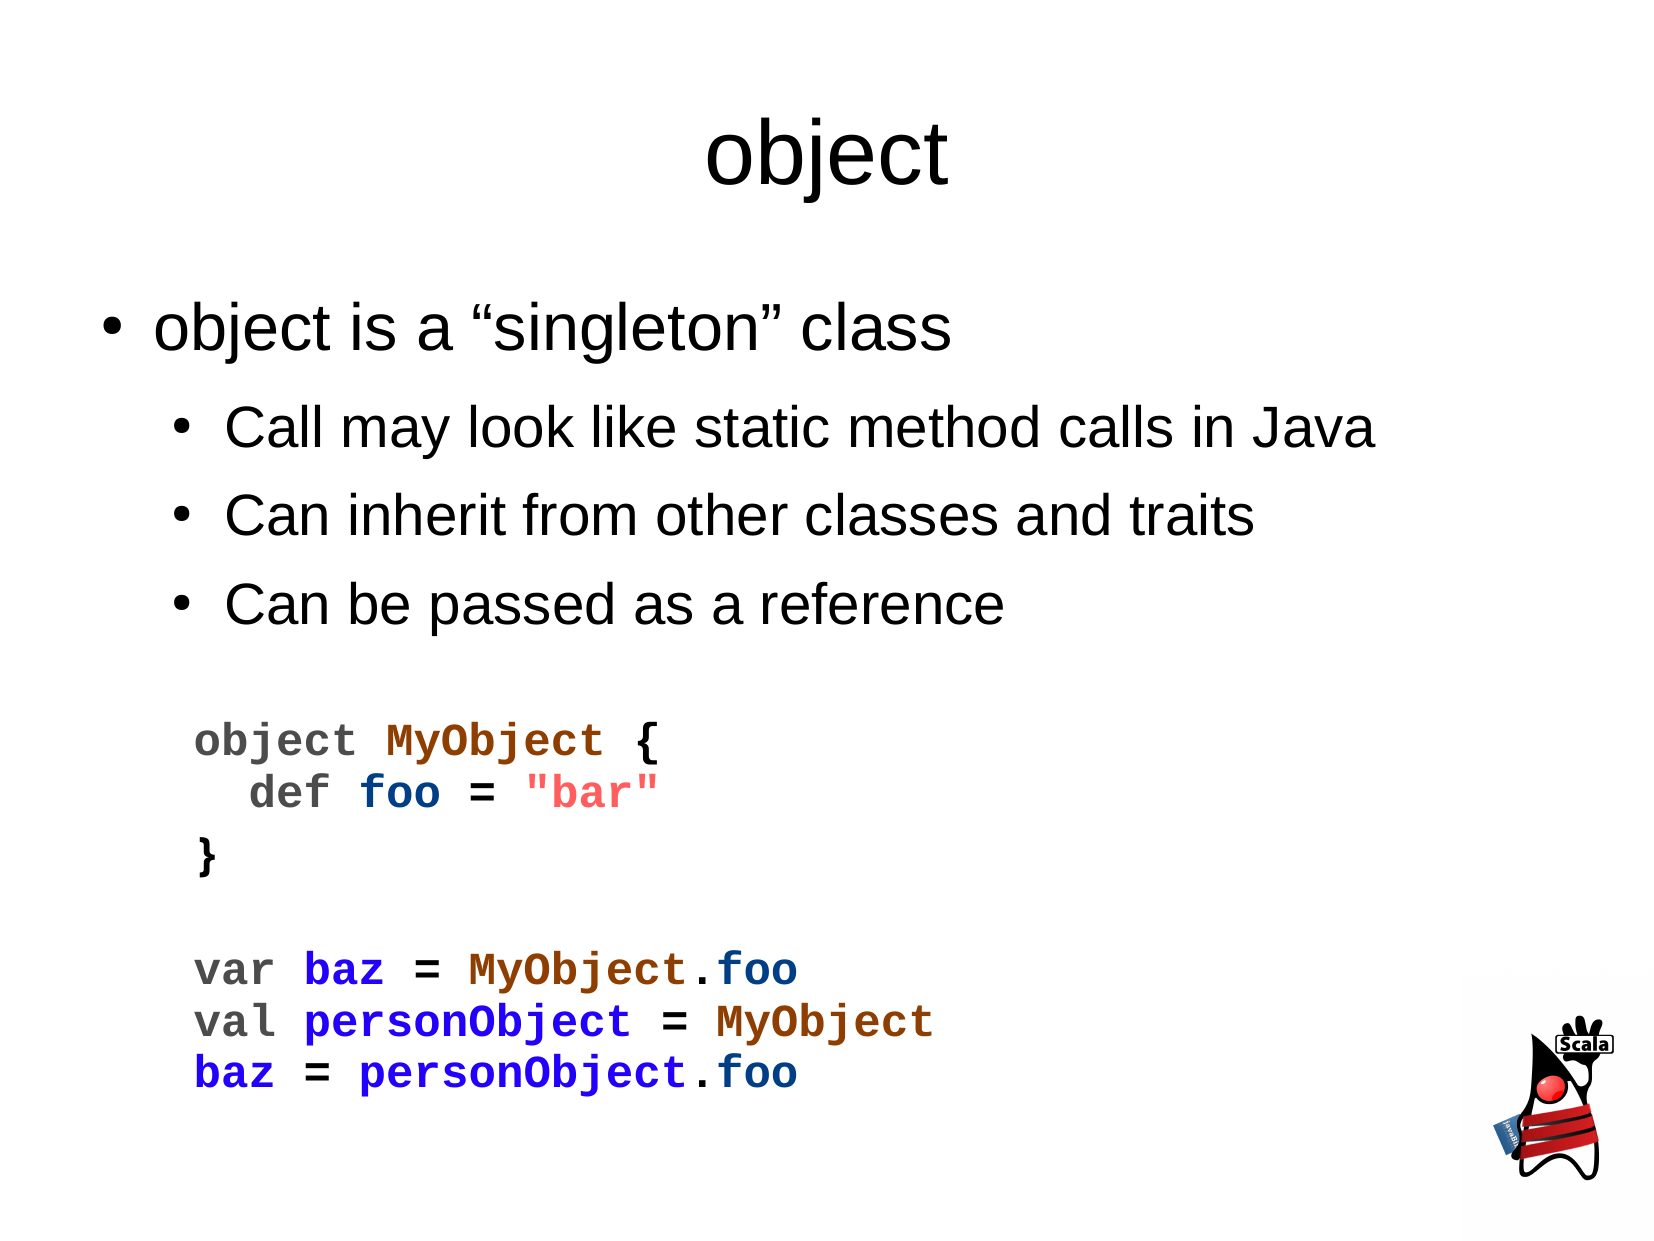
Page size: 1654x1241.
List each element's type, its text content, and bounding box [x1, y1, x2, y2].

list object is a “singleton” class Call may look like static method calls in Java Can inherit from other classes and traits Can be passed as a reference [82, 290, 1571, 1109]
text_box object MyObject { def foo = "bar" } var baz = MyObject.foo val personObject = MyObject baz = personObject.foo [178, 710, 1313, 1088]
picture [1462, 969, 1654, 1241]
title object [82, 49, 1571, 257]
